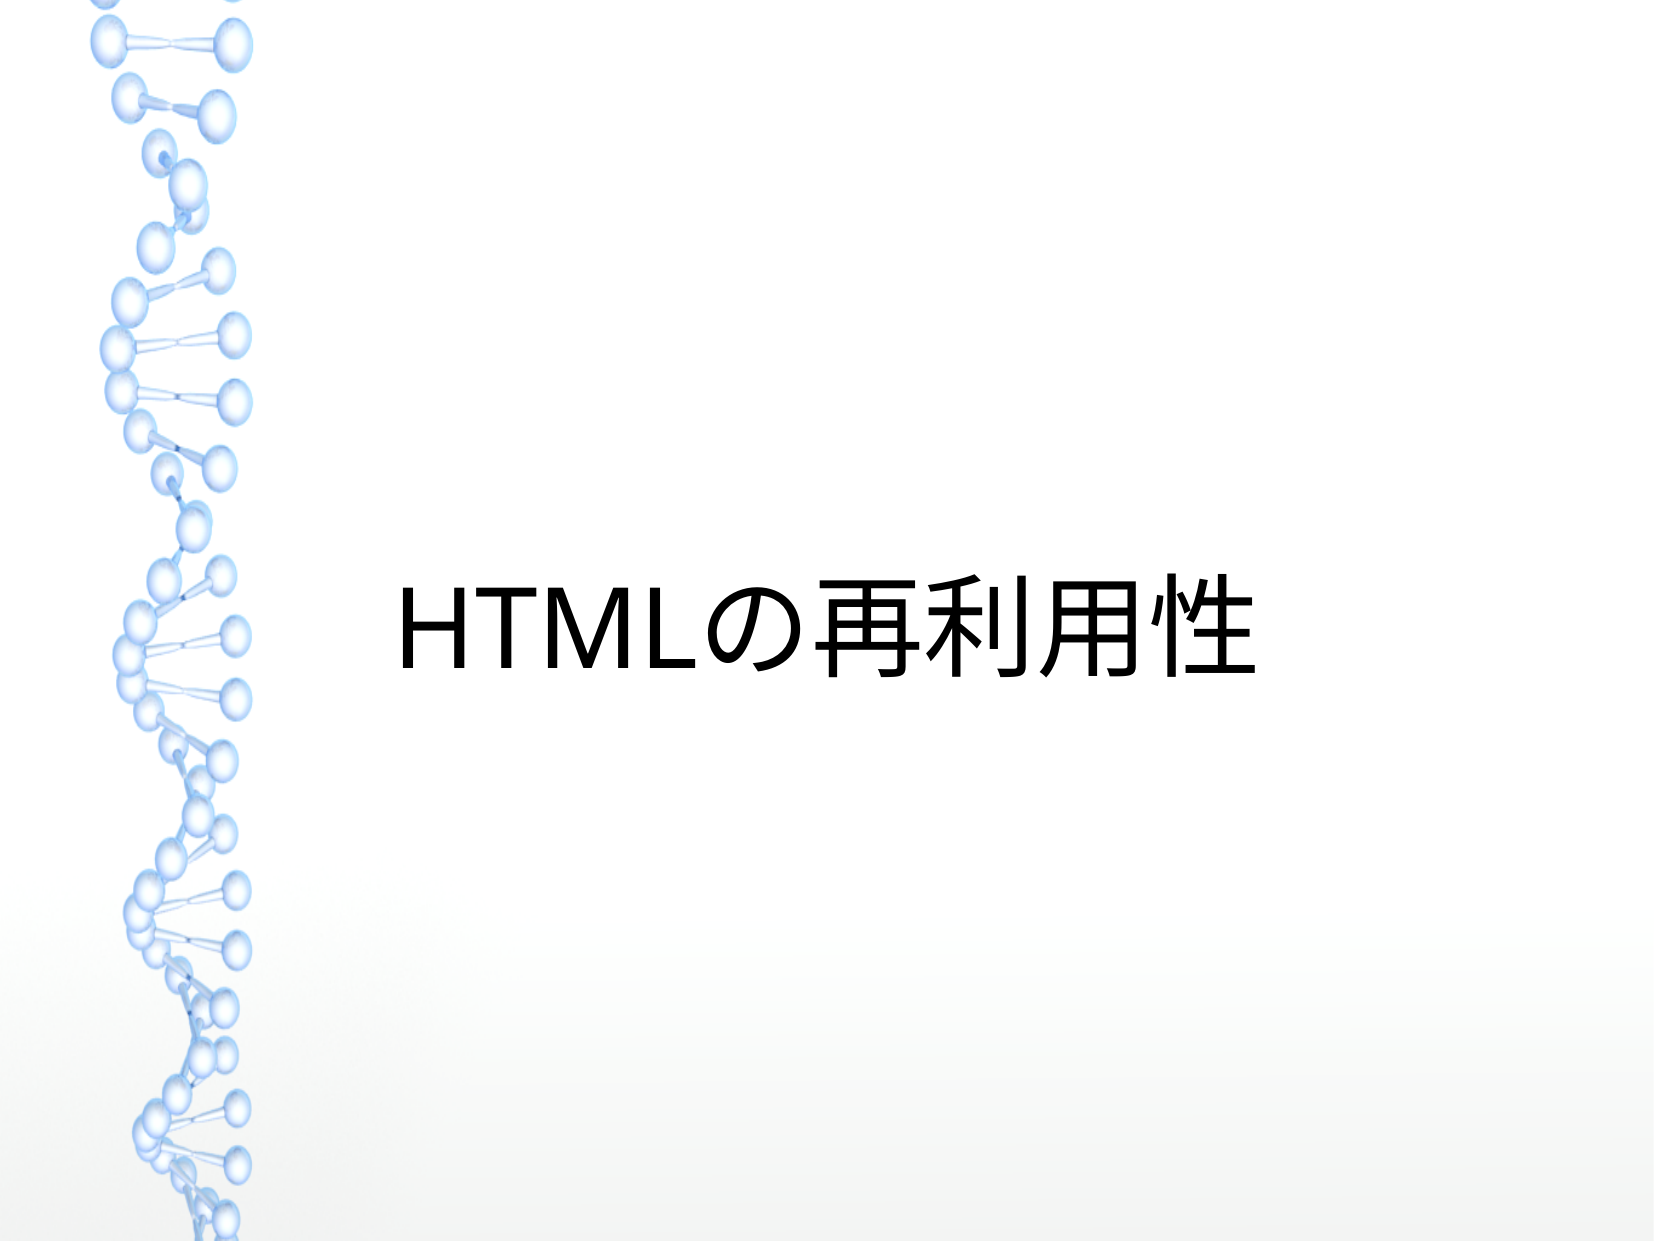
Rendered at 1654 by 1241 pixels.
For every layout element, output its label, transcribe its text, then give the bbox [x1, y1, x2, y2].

picture [0, 0, 1654, 1241]
subtitle HTMLの再利用性 [162, 134, 1492, 1106]
